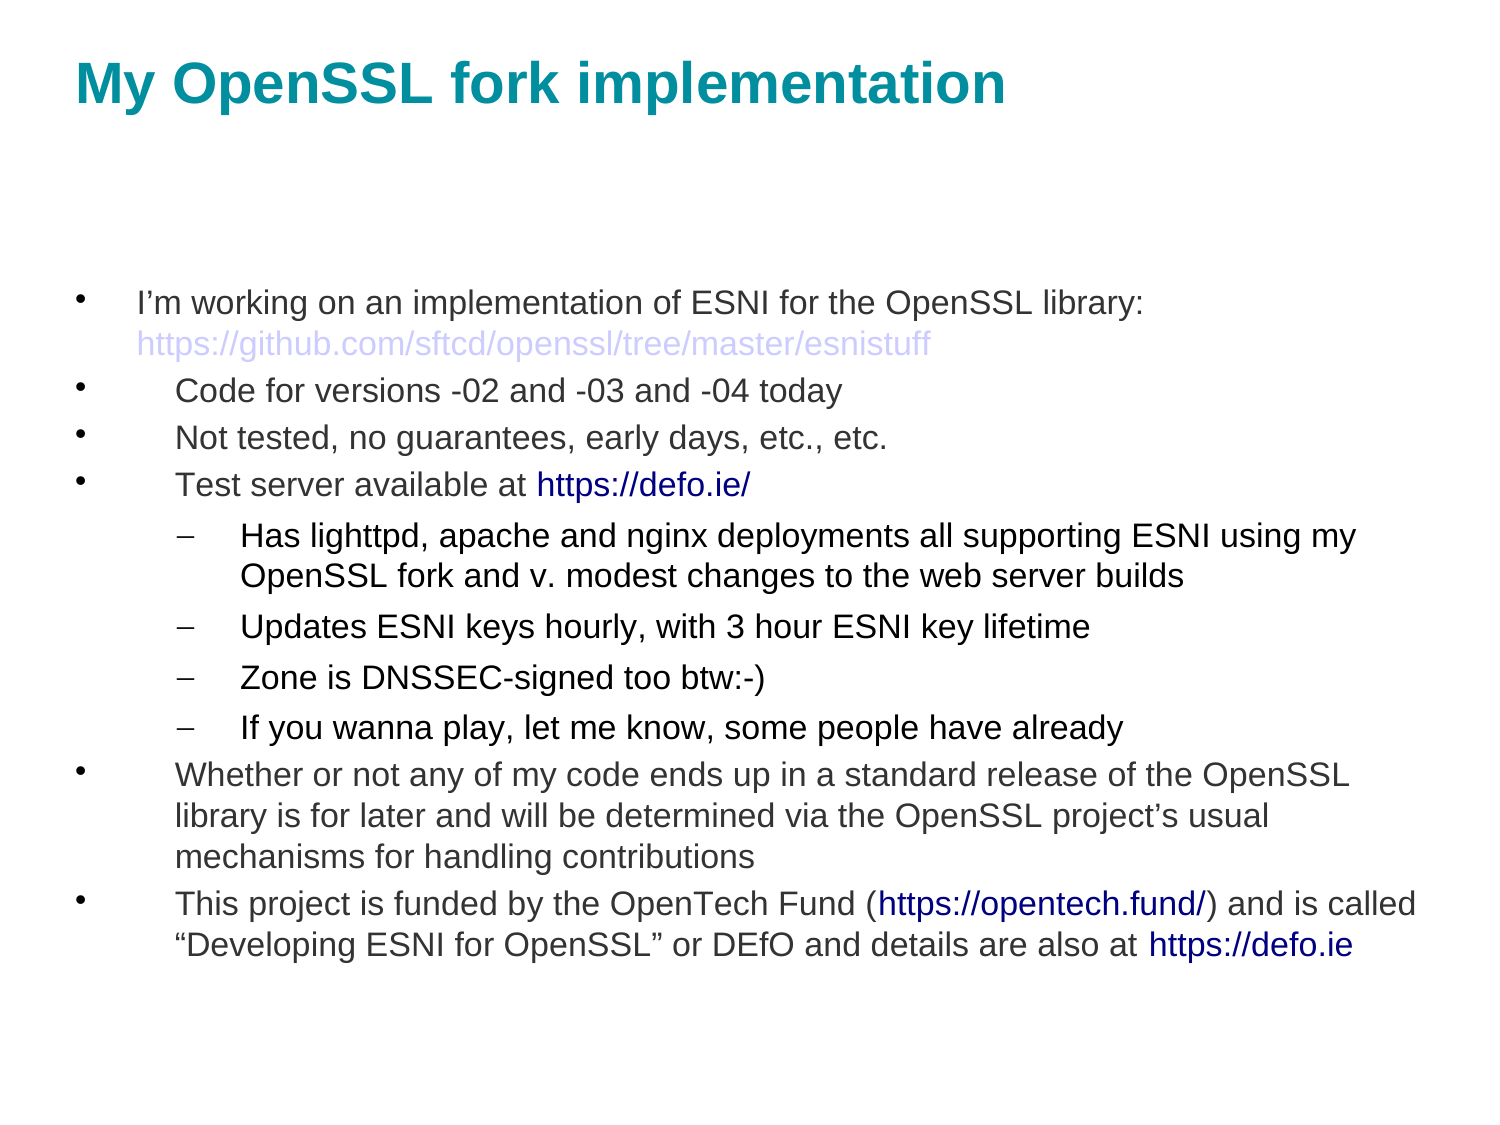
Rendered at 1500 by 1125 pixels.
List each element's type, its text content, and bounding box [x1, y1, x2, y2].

title My OpenSSL fork implementation [75, 44, 1426, 233]
list I’m working on an implementation of ESNI for the OpenSSL library: https://github.com/sftcd/openssl/tree/master/esnistuff Code for versions -02 and -03 and -04 today Not tested, no guarantees, early days, etc., etc. Test server available at https://defo.ie/ Has lighttpd, apache and nginx deployments all supporting ESNI using my OpenSSL fork and v. modest changes to the web server builds Updates ESNI keys hourly, with 3 hour ESNI key lifetime Zone is DNSSEC-signed too btw:-) If you wanna play, let me know, some people have already Whether or not any of my code ends up in a standard release of the OpenSSL library is for later and will be determined via the OpenSSL project’s usual mechanisms for handling contributions This project is funded by the OpenTech Fund (https://opentech.fund/) and is called “Developing ESNI for OpenSSL” or DEfO and details are also at https://defo.ie [75, 233, 1426, 998]
